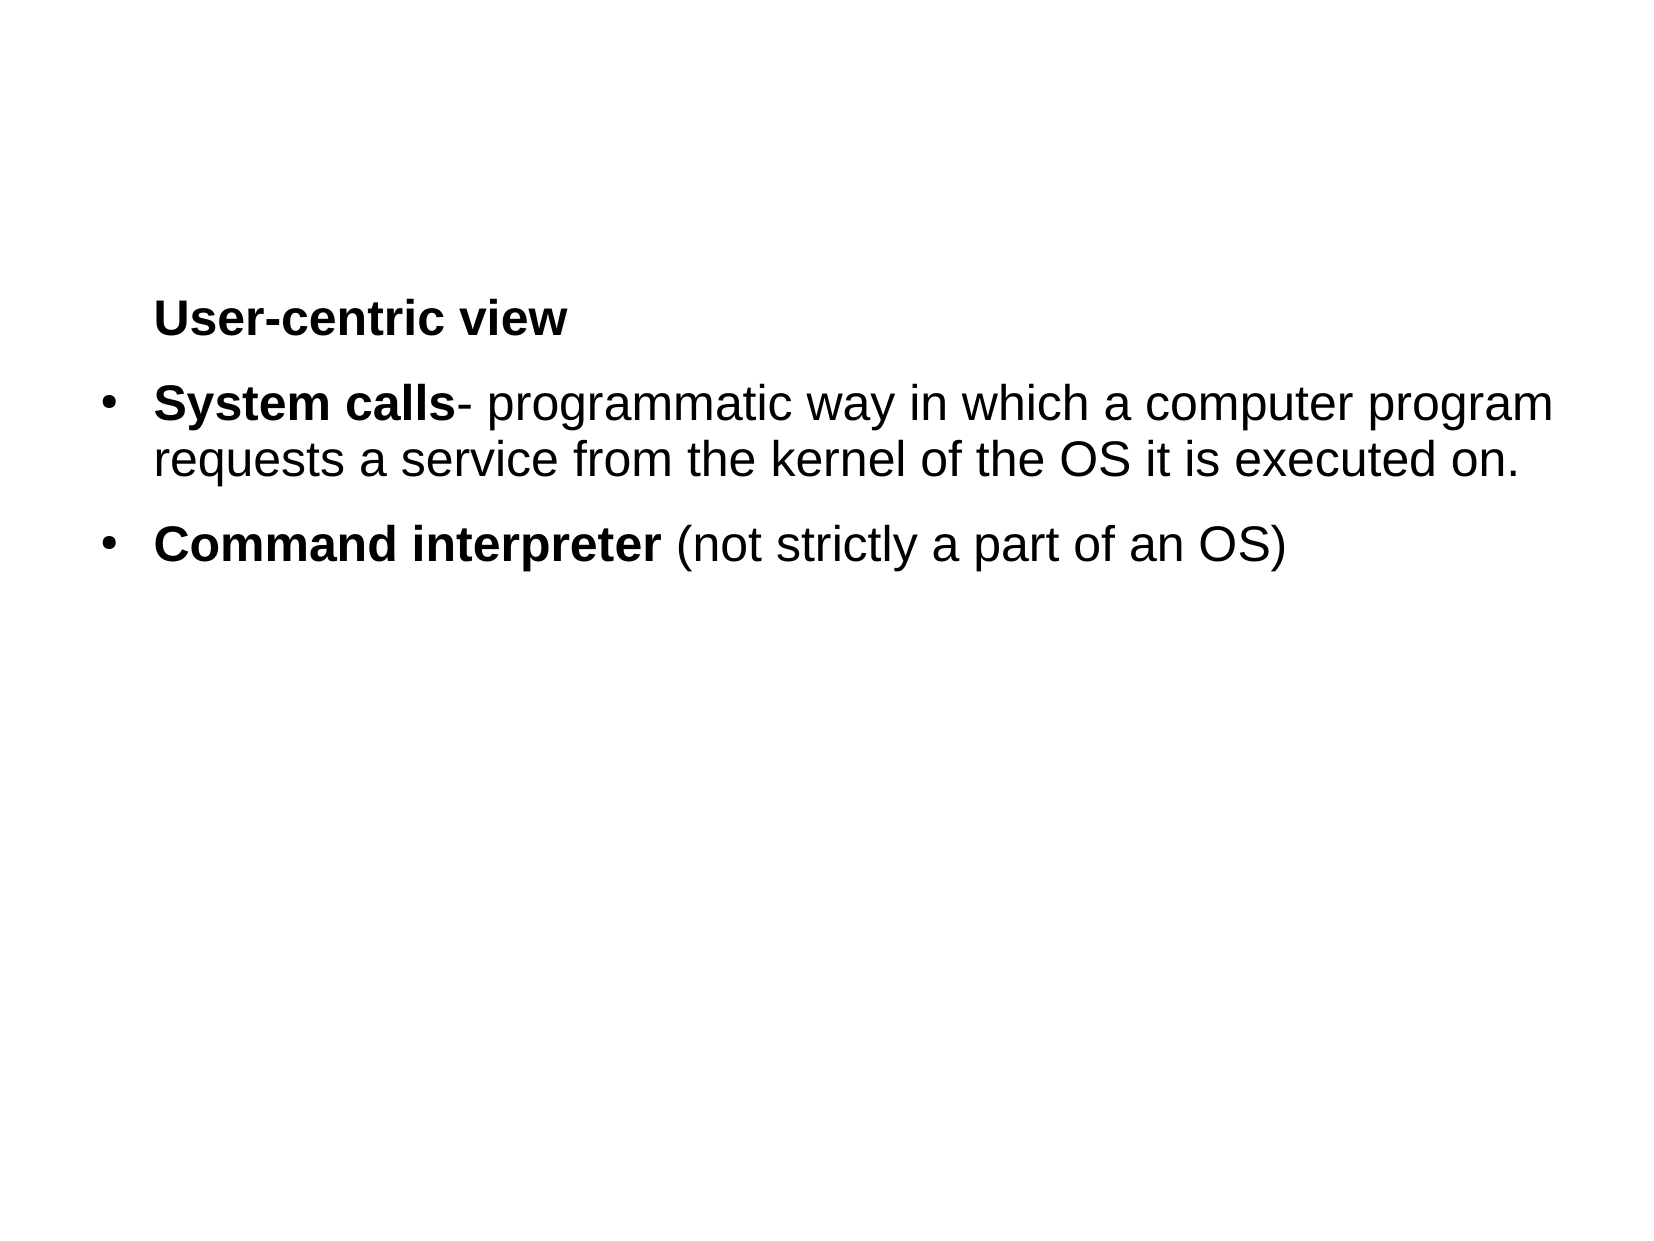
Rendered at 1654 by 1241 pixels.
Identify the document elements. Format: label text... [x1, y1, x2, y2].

list User-centric view System calls- programmatic way in which a computer program requests a service from the kernel of the OS it is executed on. Command interpreter (not strictly a part of an OS) [82, 290, 1571, 1010]
